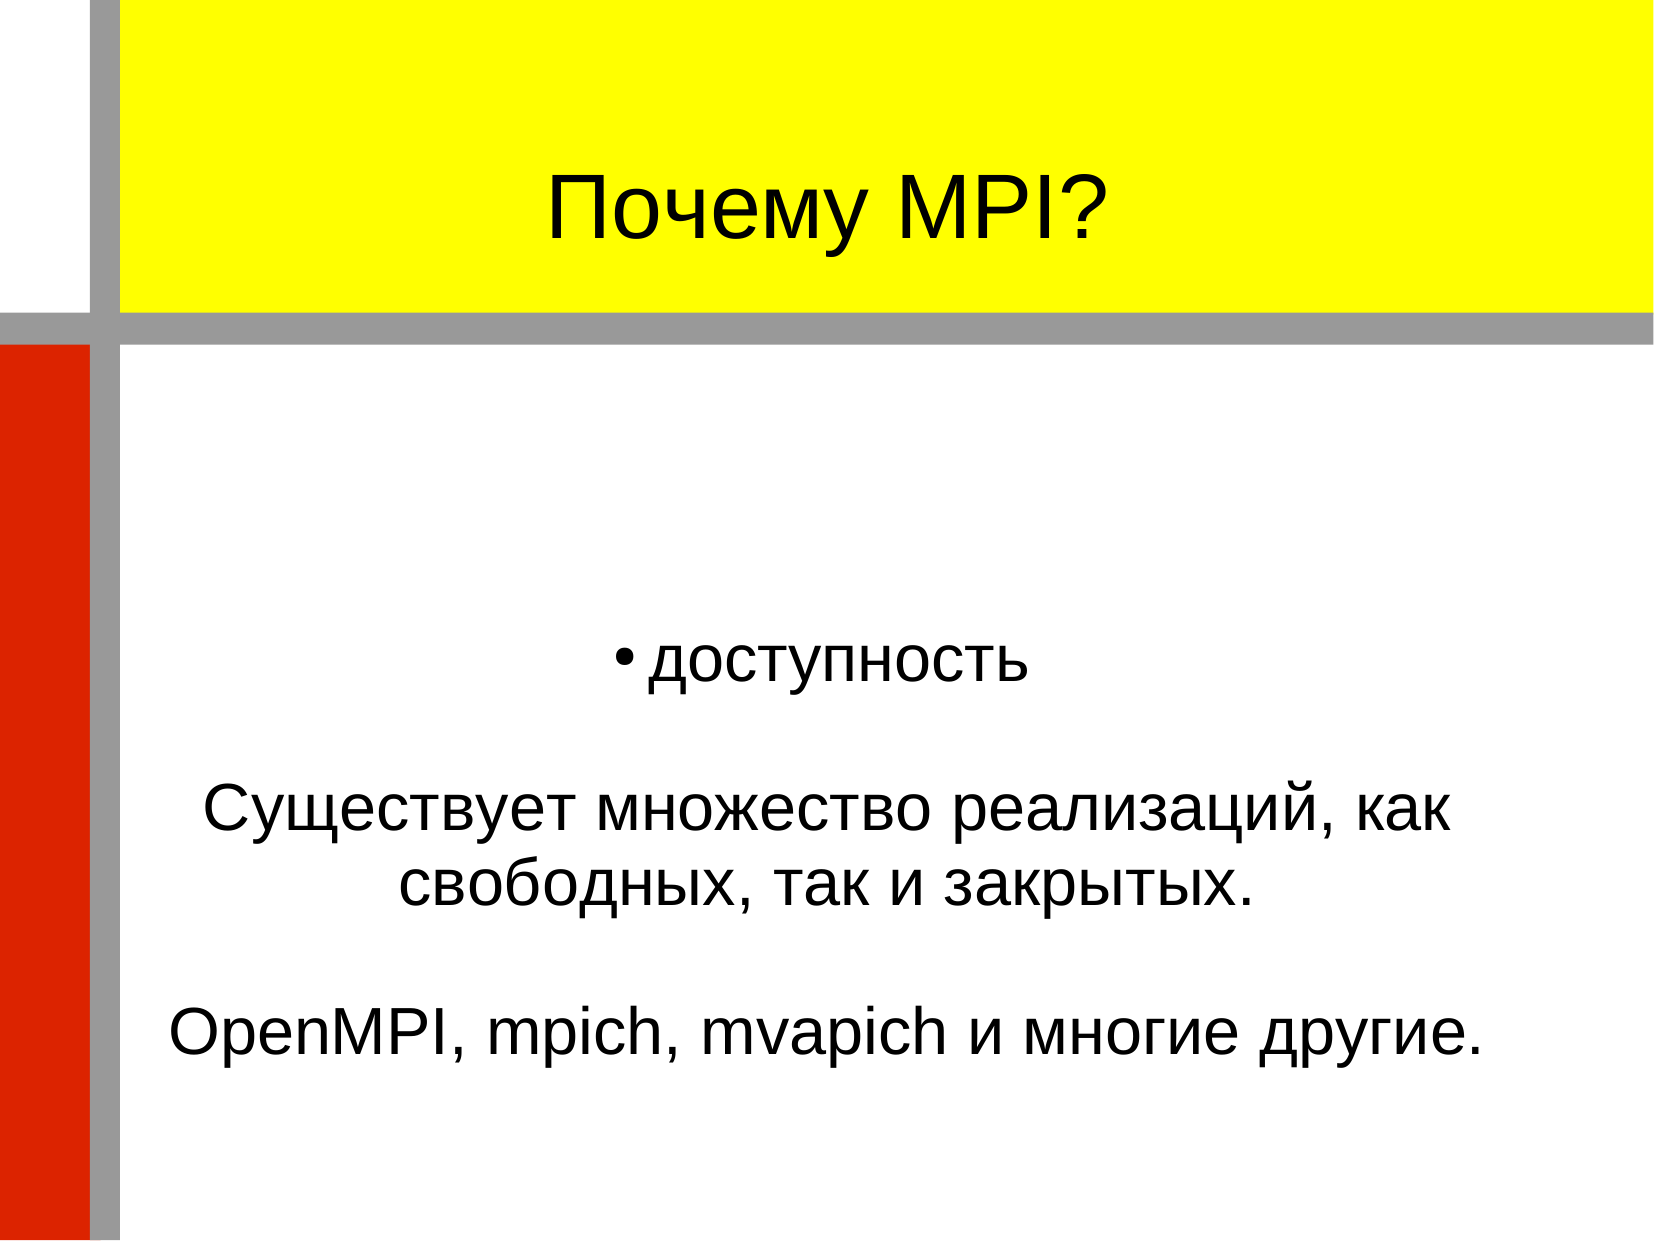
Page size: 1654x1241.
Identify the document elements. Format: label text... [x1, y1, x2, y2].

title Почему MPI? [121, 102, 1534, 311]
subtitle доступность Существует множество реализаций, как свободных, так и закрытых. OpenMPI, mpich, mvapich и многие другие. [121, 391, 1534, 1241]
